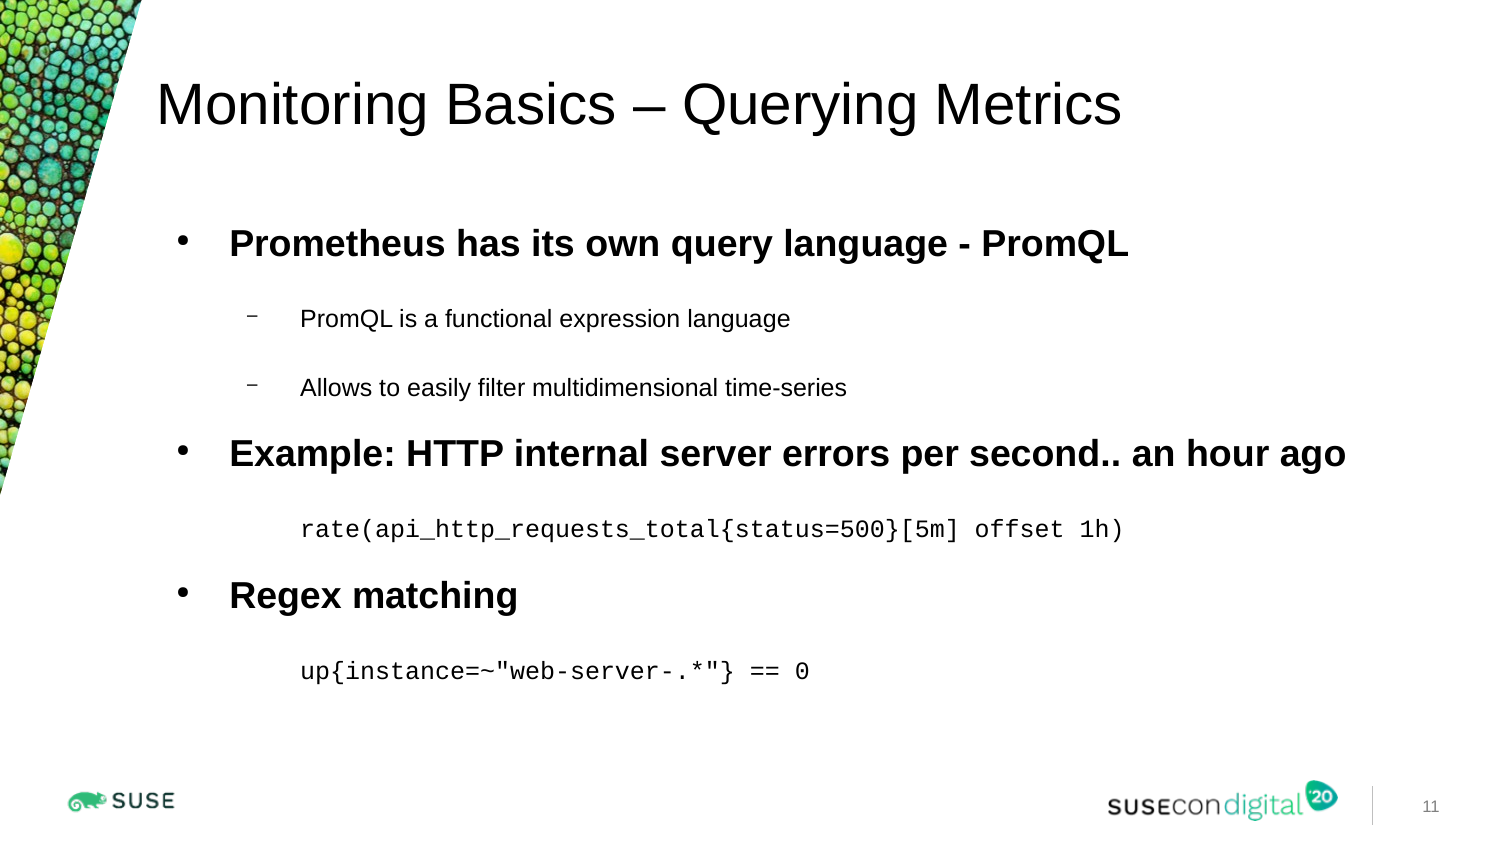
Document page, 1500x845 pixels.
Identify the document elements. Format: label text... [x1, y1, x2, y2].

list Prometheus has its own query language - PromQL PromQL is a functional expression language Allows to easily filter multidimensional time-series Example: HTTP internal server errors per second.. an hour ago rate(api_http_requests_total{status=500}[5m] offset 1h) Regex matching up{instance=~"web-server-.*"} == 0 [143, 188, 1453, 756]
picture [1108, 780, 1338, 821]
picture [53, 777, 189, 824]
picture [0, 0, 141, 492]
title Monitoring Basics – Querying Metrics [141, 66, 1453, 151]
